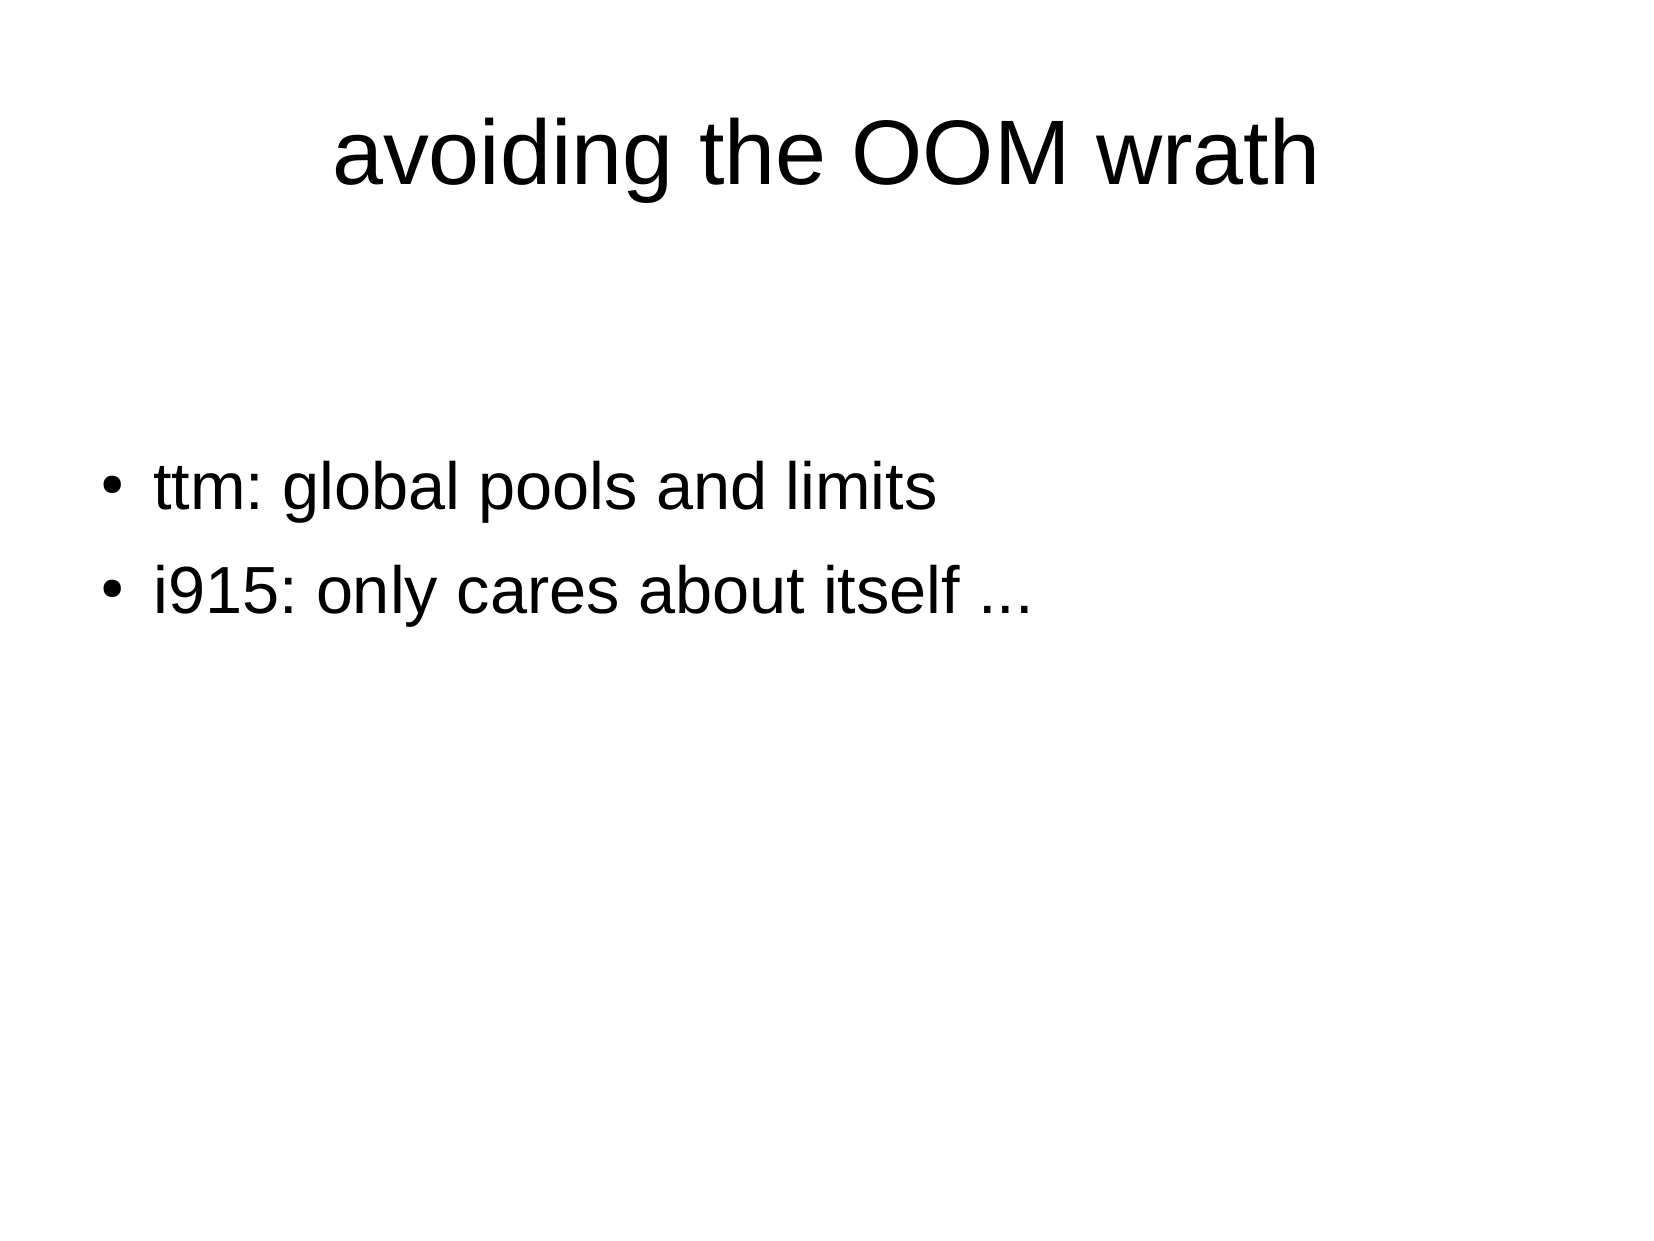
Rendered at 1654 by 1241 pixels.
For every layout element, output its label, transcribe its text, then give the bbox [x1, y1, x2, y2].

list ttm: global pools and limits i915: only cares about itself ... [82, 448, 1571, 1109]
title avoiding the OOM wrath [82, 49, 1571, 257]
